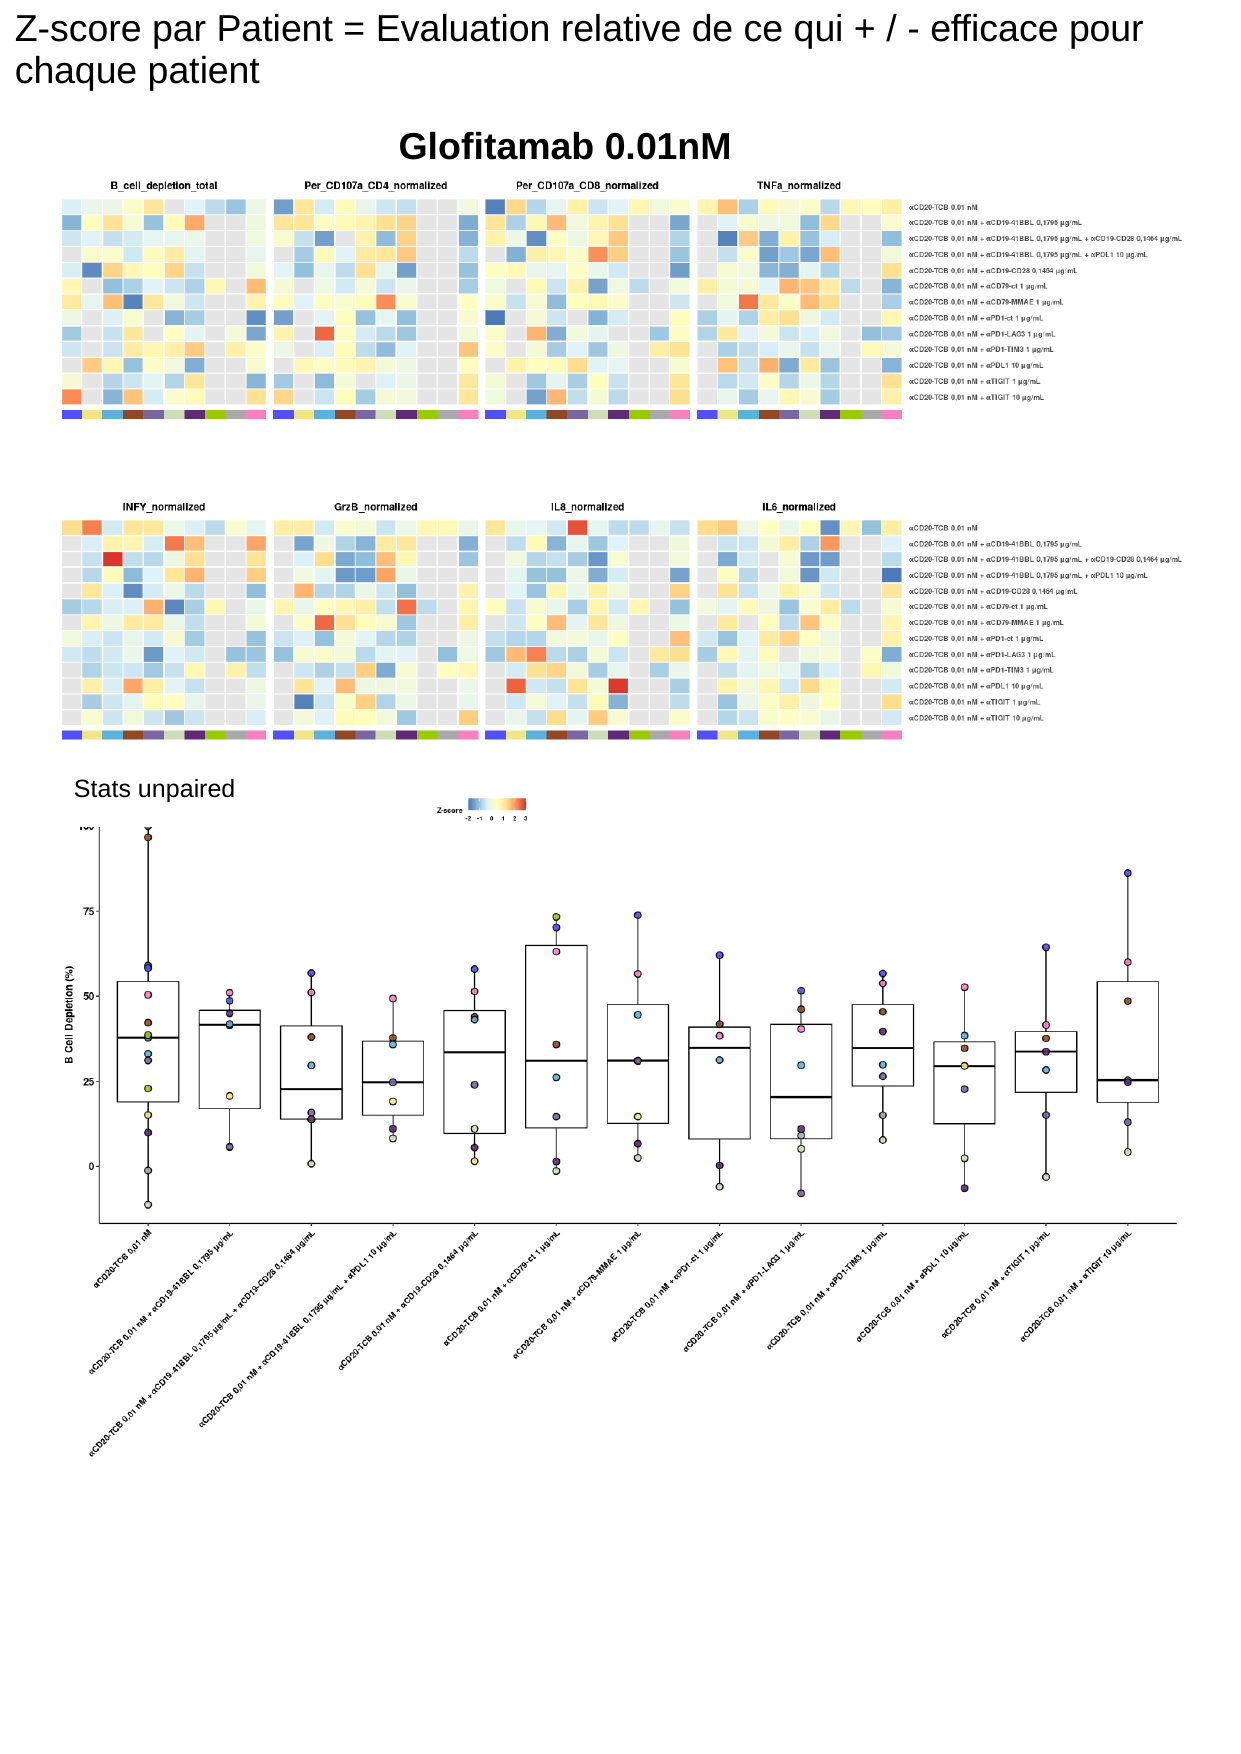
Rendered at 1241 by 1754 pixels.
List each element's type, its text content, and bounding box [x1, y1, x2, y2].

picture [59, 140, 1182, 767]
text_box Glofitamab 0.01nM [383, 118, 798, 259]
text_box Stats unpaired [59, 767, 1241, 827]
picture [59, 827, 1182, 1477]
text_box Z-score par Patient = Evaluation relative de ce qui + / - efficace pour chaque patient [0, 0, 1241, 141]
